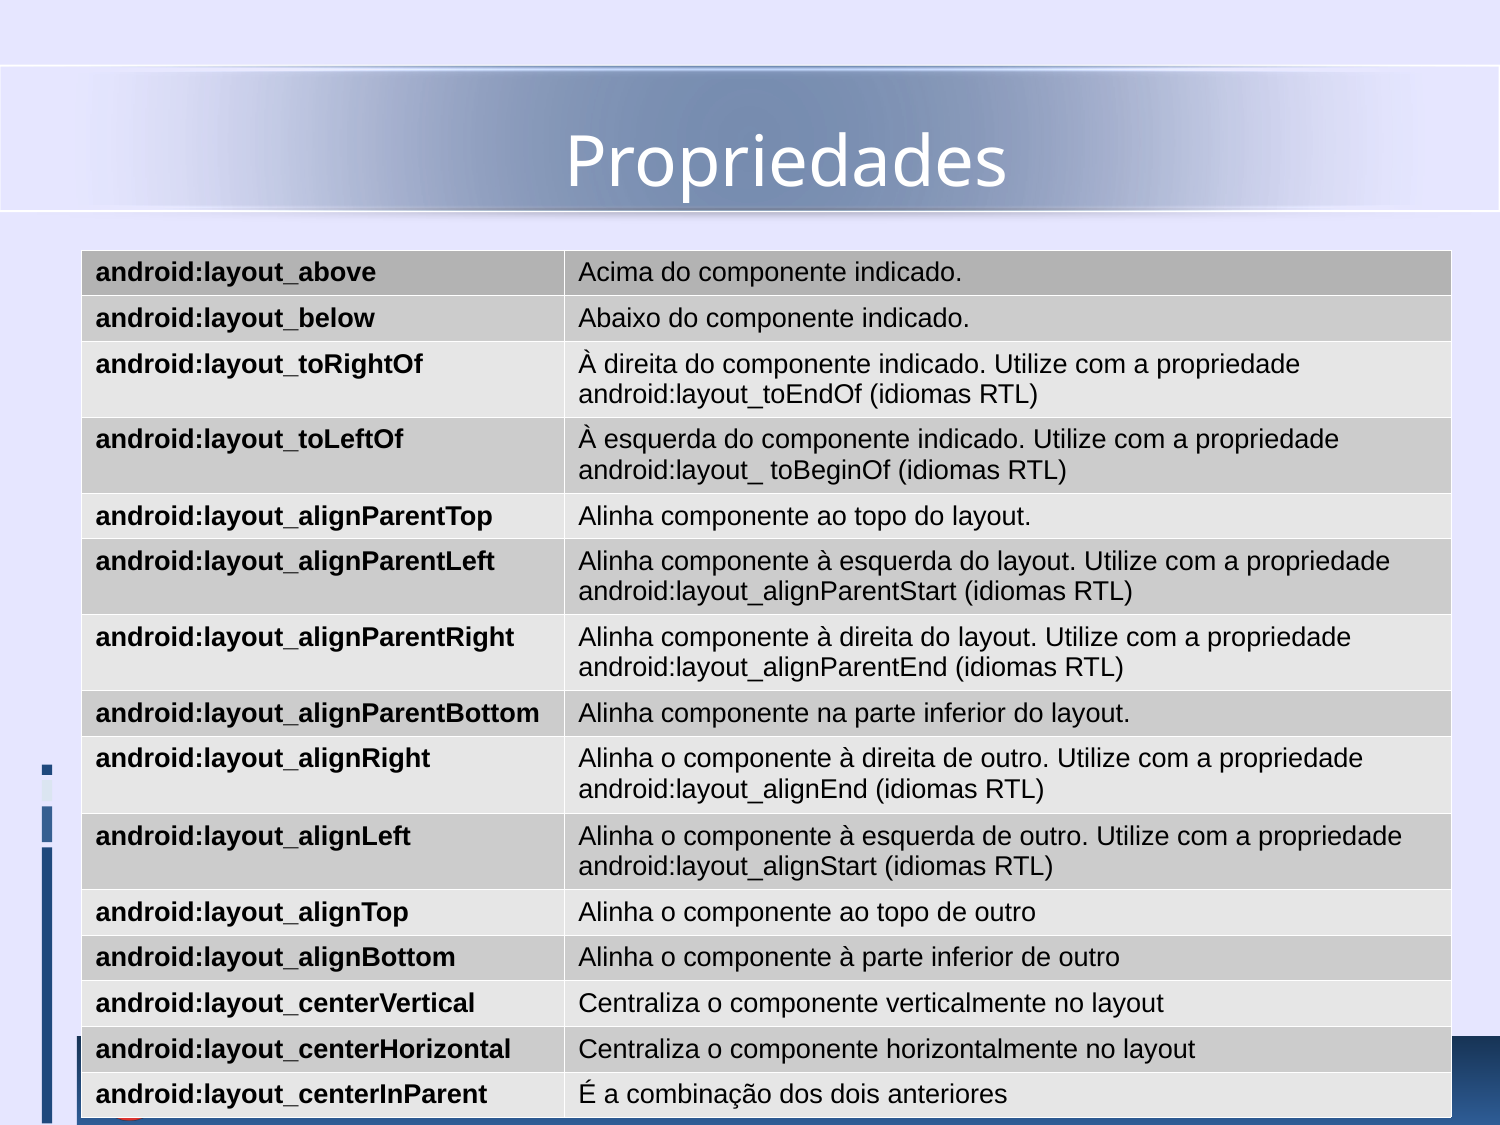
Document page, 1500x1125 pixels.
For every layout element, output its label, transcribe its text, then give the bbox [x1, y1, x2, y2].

table_cell android:layout_centerVertical [82, 981, 564, 1026]
table_cell android:layout_alignRight [82, 737, 564, 813]
table_cell android:layout_toLeftOf [82, 418, 564, 493]
table_cell android:layout_centerInParent [82, 1073, 564, 1117]
table_cell android:layout_alignParentRight [82, 615, 564, 690]
table_cell Alinha componente à direita do layout. Utilize com a propriedade android:layout_alignParentEnd (idiomas RTL) [565, 615, 1451, 690]
table_cell Alinha componente na parte inferior do layout. [565, 691, 1451, 736]
table_header Acima do componente indicado. [565, 251, 1451, 295]
table_cell Centraliza o componente verticalmente no layout [565, 981, 1451, 1026]
table_cell Centraliza o componente horizontalmente no layout [565, 1027, 1451, 1072]
table_header android:layout_above [82, 251, 564, 295]
table_cell Alinha o componente à parte inferior de outro [565, 936, 1451, 980]
table_cell Abaixo do componente indicado. [565, 296, 1451, 341]
table_cell Alinha componente à esquerda do layout. Utilize com a propriedade android:layout_alignParentStart (idiomas RTL) [565, 539, 1451, 614]
table_cell Alinha componente ao topo do layout. [565, 494, 1451, 538]
table_cell android:layout_alignParentLeft [82, 539, 564, 614]
title Propriedades [150, 84, 1424, 233]
table_cell À direita do componente indicado. Utilize com a propriedade android:layout_toEndOf (idiomas RTL) [565, 342, 1451, 417]
table_cell android:layout_alignParentTop [82, 494, 564, 538]
table_cell android:layout_alignLeft [82, 814, 564, 889]
table_cell android:layout_alignParentBottom [82, 691, 564, 736]
picture [0, 58, 1500, 227]
table_cell android:layout_centerHorizontal [82, 1027, 564, 1072]
table_cell Alinha o componente à direita de outro. Utilize com a propriedade android:layout_alignEnd (idiomas RTL) [565, 737, 1451, 813]
table_cell É a combinação dos dois anteriores [565, 1073, 1451, 1117]
table_cell android:layout_below [82, 296, 564, 341]
table_cell Alinha o componente à esquerda de outro. Utilize com a propriedade android:layout_alignStart (idiomas RTL) [565, 814, 1451, 889]
table_cell À esquerda do componente indicado. Utilize com a propriedade android:layout_ toBeginOf (idiomas RTL) [565, 418, 1451, 493]
table_cell Alinha o componente ao topo de outro [565, 890, 1451, 935]
table_cell android:layout_alignBottom [82, 936, 564, 980]
table_cell android:layout_alignTop [82, 890, 564, 935]
table_cell android:layout_toRightOf [82, 342, 564, 417]
